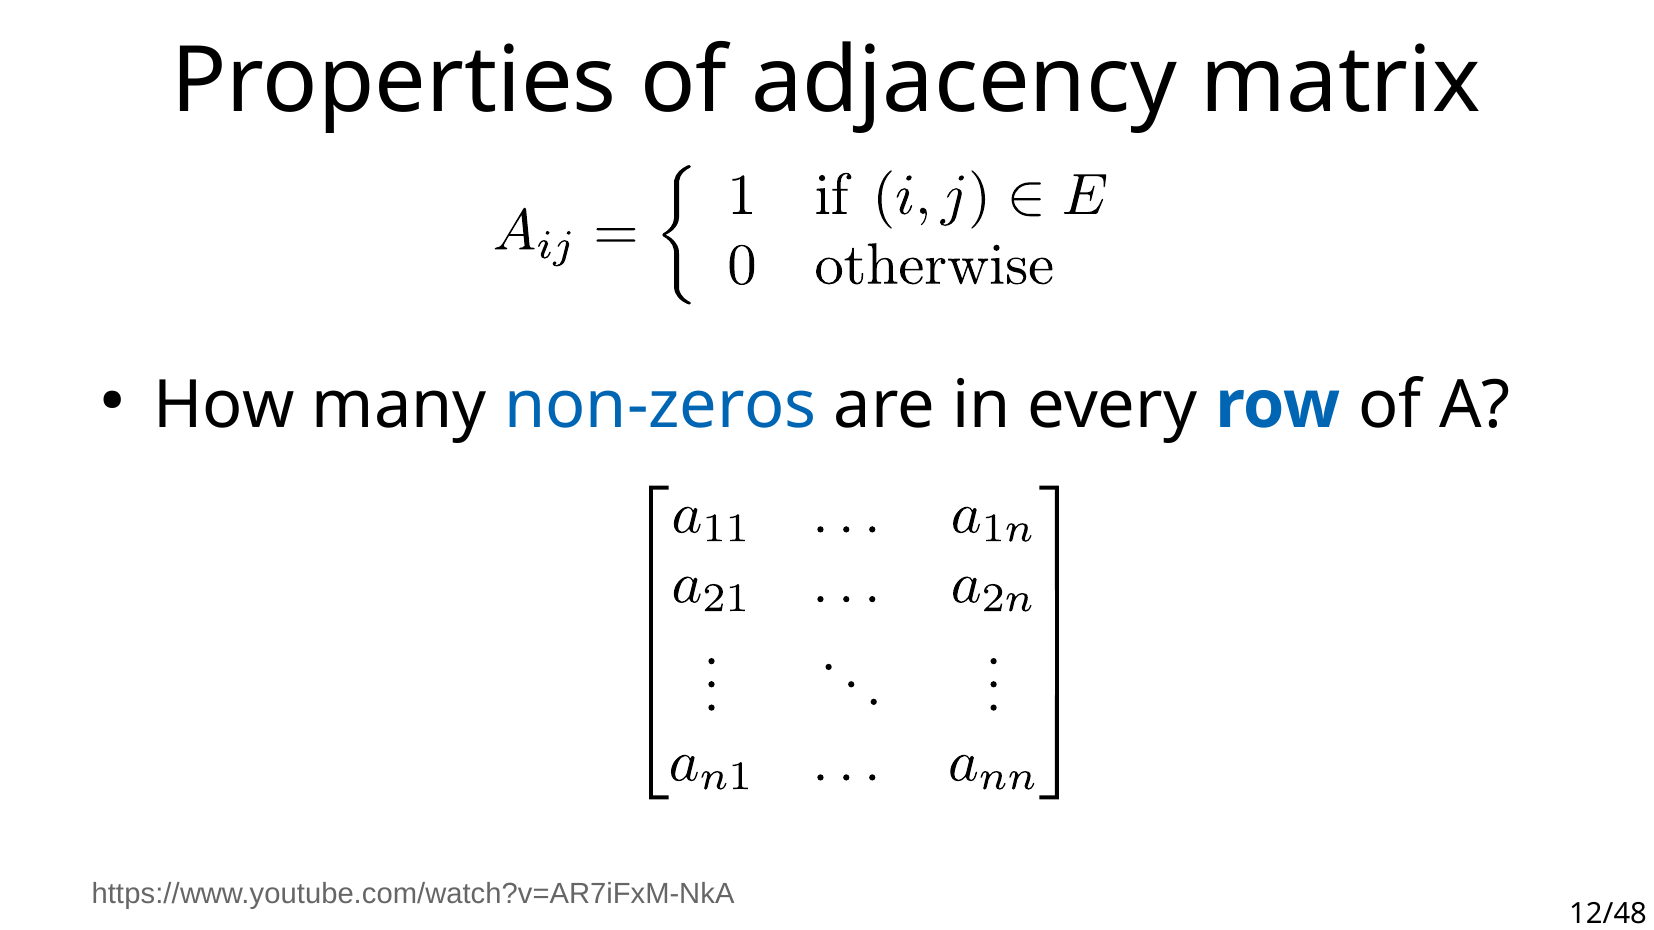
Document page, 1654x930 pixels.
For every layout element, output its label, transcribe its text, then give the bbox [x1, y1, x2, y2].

list How many non-zeros are in every row of A? [82, 355, 1571, 886]
text_box [492, 165, 1109, 305]
title Properties of adjacency matrix [82, 2, 1571, 151]
text_box https://www.youtube.com/watch?v=AR7iFxM-NkA [76, 870, 931, 921]
text_box [630, 485, 1078, 800]
